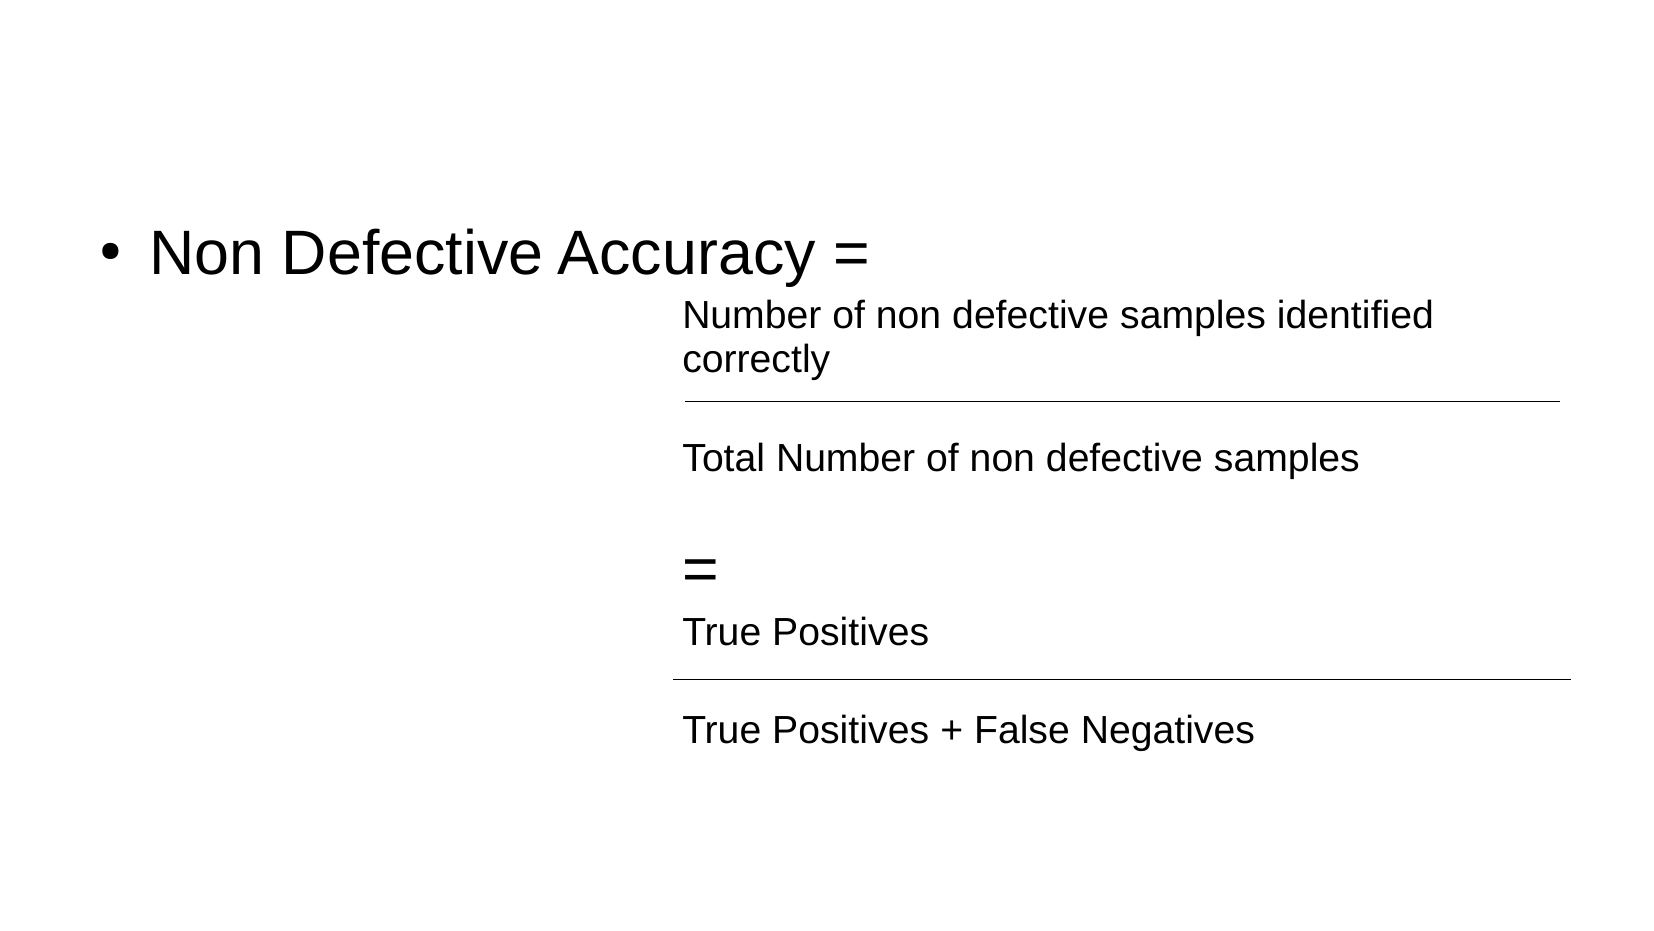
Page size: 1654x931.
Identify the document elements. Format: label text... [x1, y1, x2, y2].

list Non Defective Accuracy = Number of non defective samples identified correctly Total Number of non defective samples = True Positives True Positives + False Negatives [82, 217, 1571, 758]
